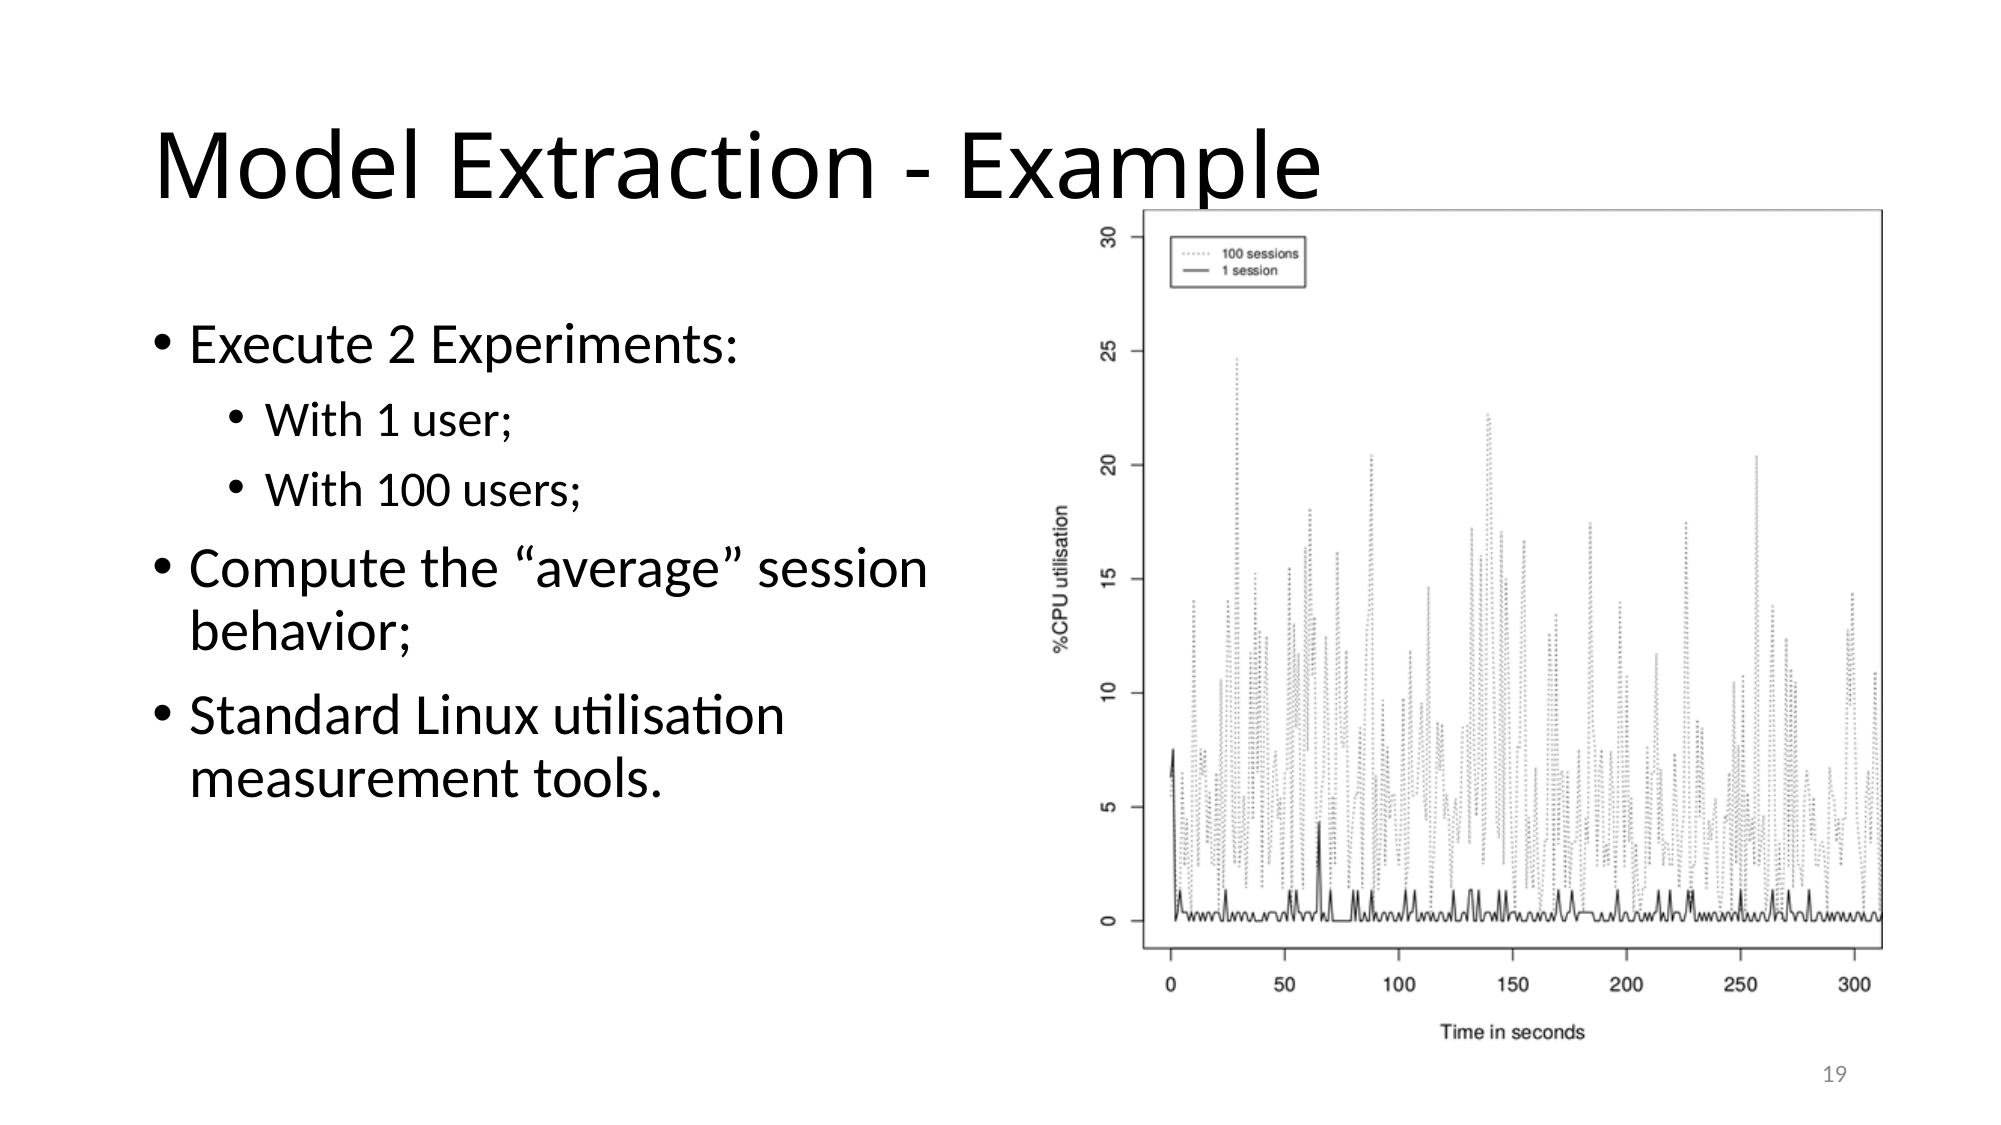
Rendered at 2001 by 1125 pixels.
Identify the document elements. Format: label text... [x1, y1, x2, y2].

slide_number <number> [1412, 1042, 1863, 1103]
picture [1048, 209, 1883, 1046]
title Model Extraction - Example [137, 59, 1863, 278]
list Execute 2 Experiments: With 1 user; With 100 users; Compute the “average” session behavior; Standard Linux utilisation measurement tools. [137, 305, 960, 1020]
